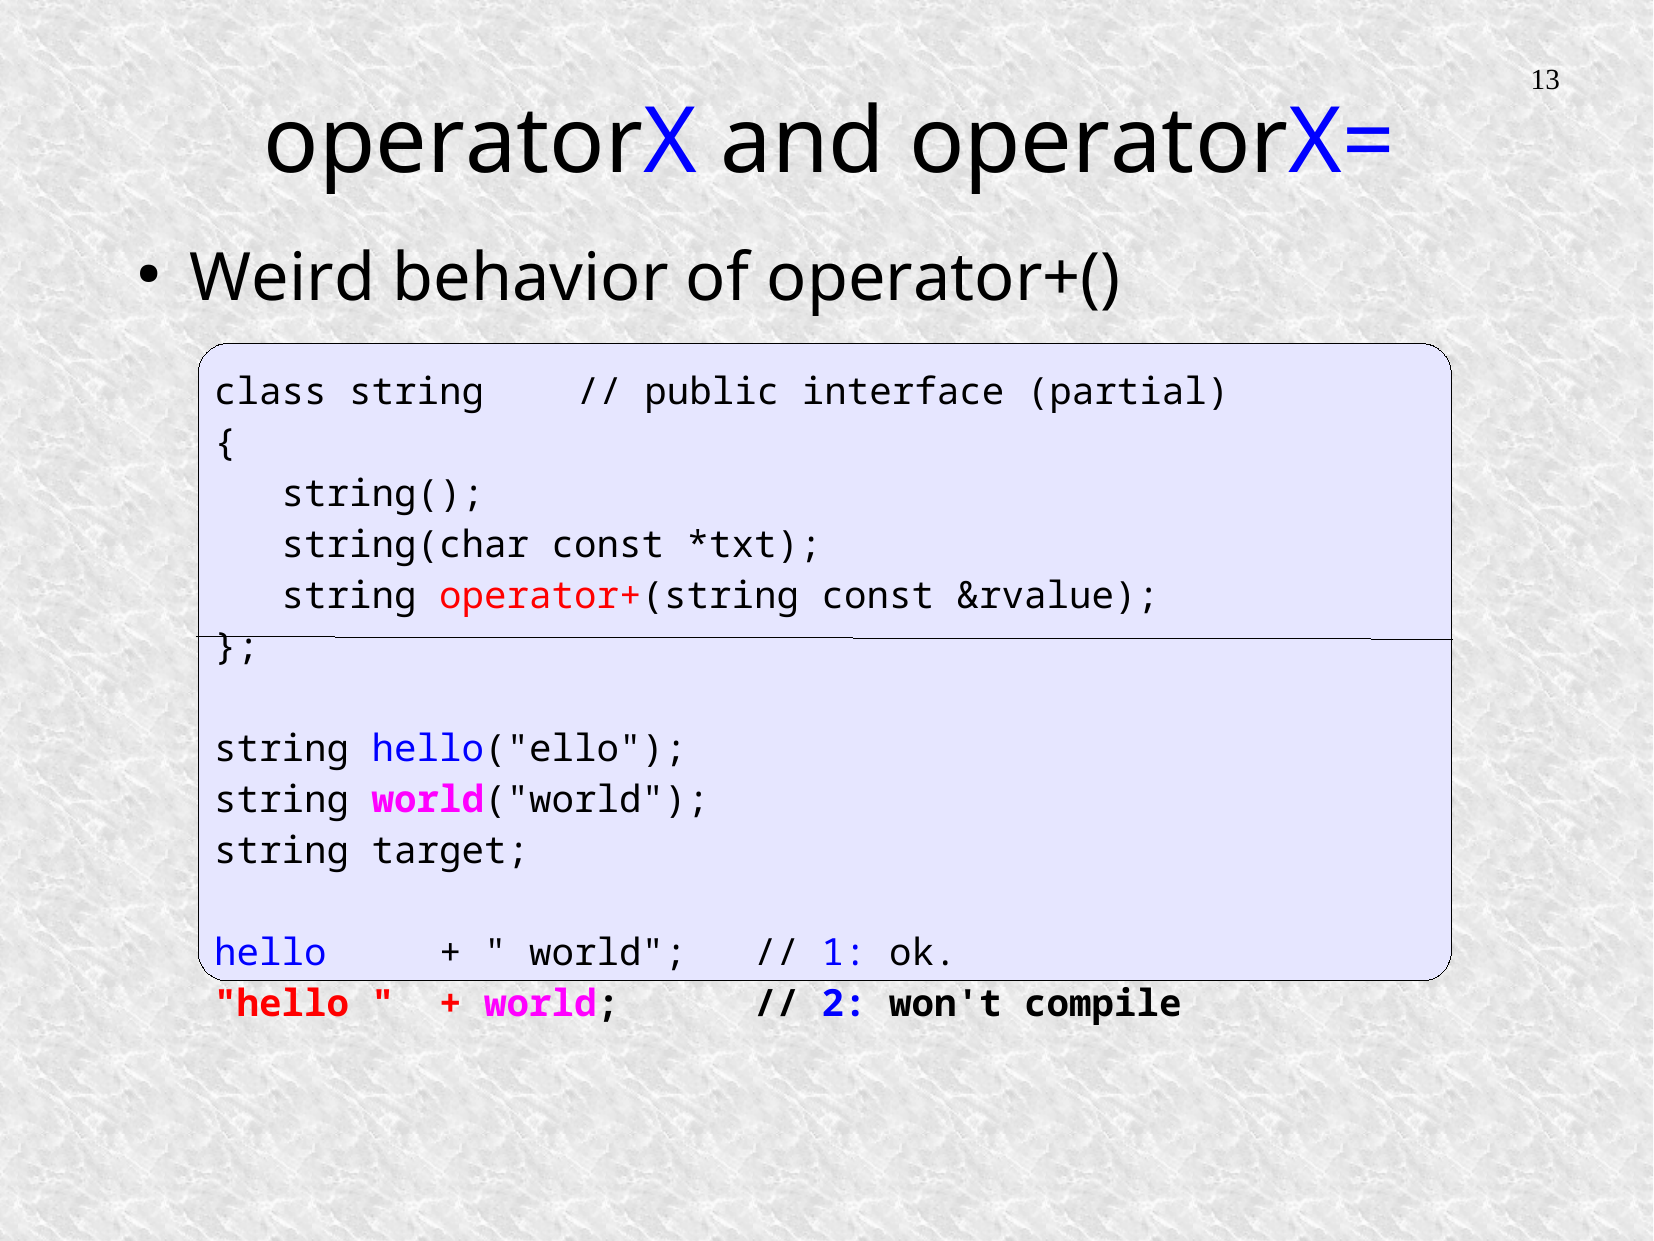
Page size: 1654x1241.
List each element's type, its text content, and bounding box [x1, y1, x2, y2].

picture [0, 0, 1654, 1241]
list Weird behavior of operator+() [119, 229, 1531, 1012]
text_box class string // public interface (partial) { string(); string(char const *txt); string operator+(string const &rvalue); }; string hello("ello"); string world("world"); string target; hello + " world"; // 1: ok. "hello " + world; // 2: won't compile [214, 364, 1429, 1009]
title operatorX and operatorX= [123, 33, 1536, 241]
